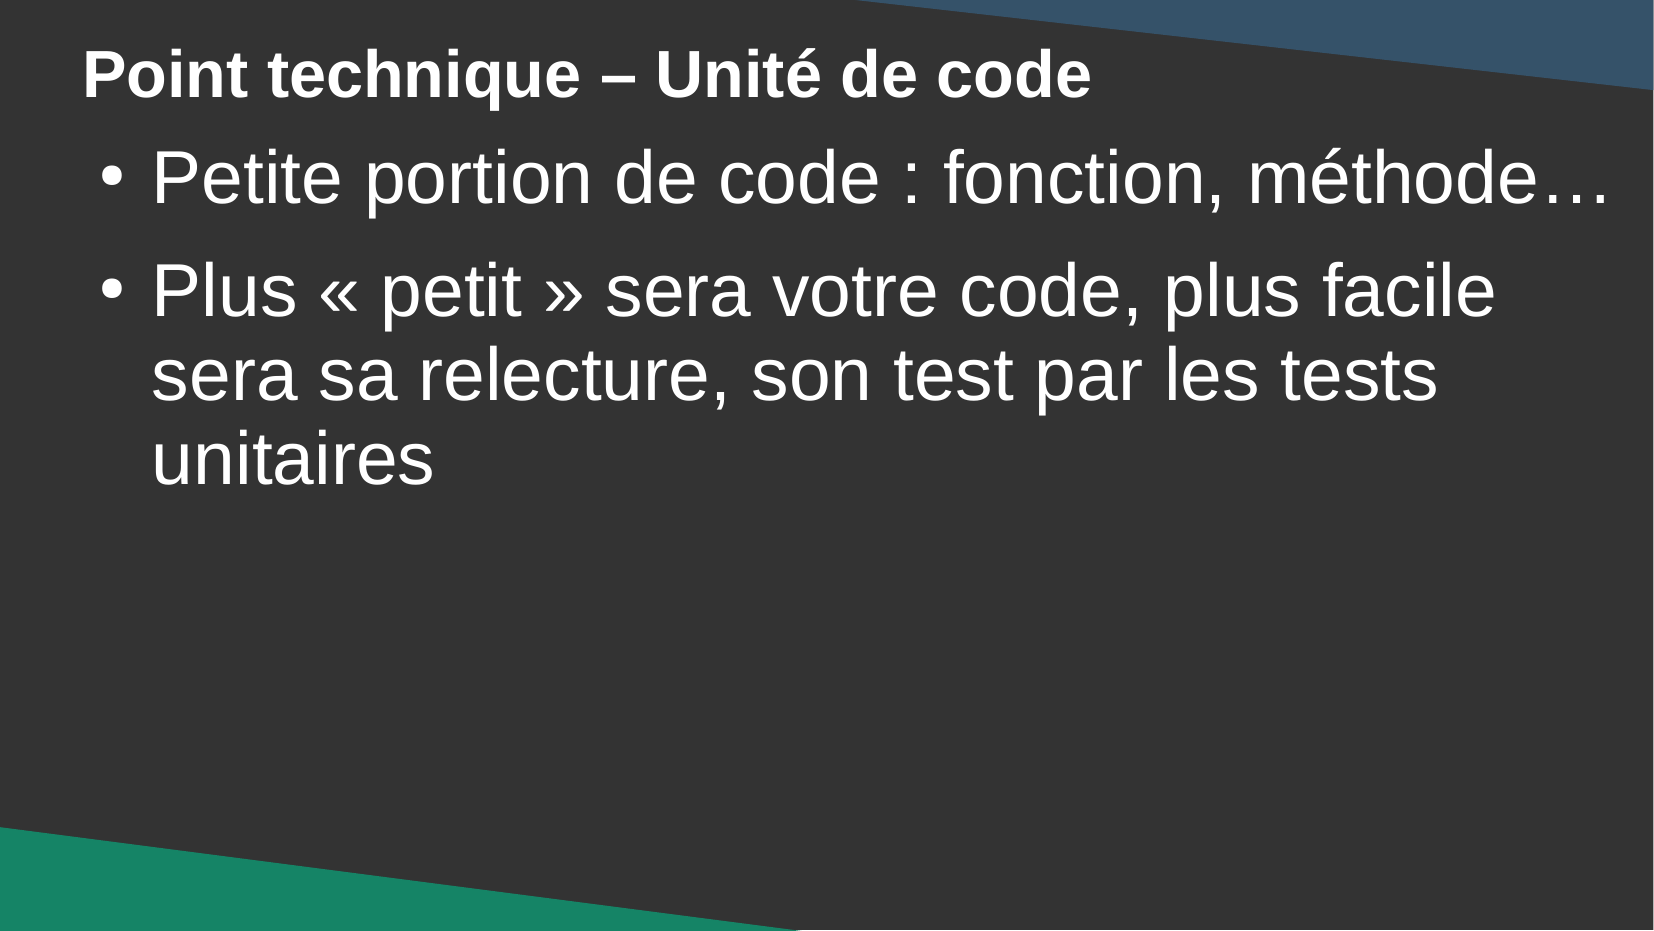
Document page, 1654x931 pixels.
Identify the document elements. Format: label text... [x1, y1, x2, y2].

list Petite portion de code : fonction, méthode… Plus « petit » sera votre code, plus facile sera sa relecture, son test par les tests unitaires [80, 135, 1620, 745]
title Point technique – Unité de code [82, 37, 1571, 122]
text_box [855, 0, 1654, 91]
text_box [0, 827, 802, 931]
